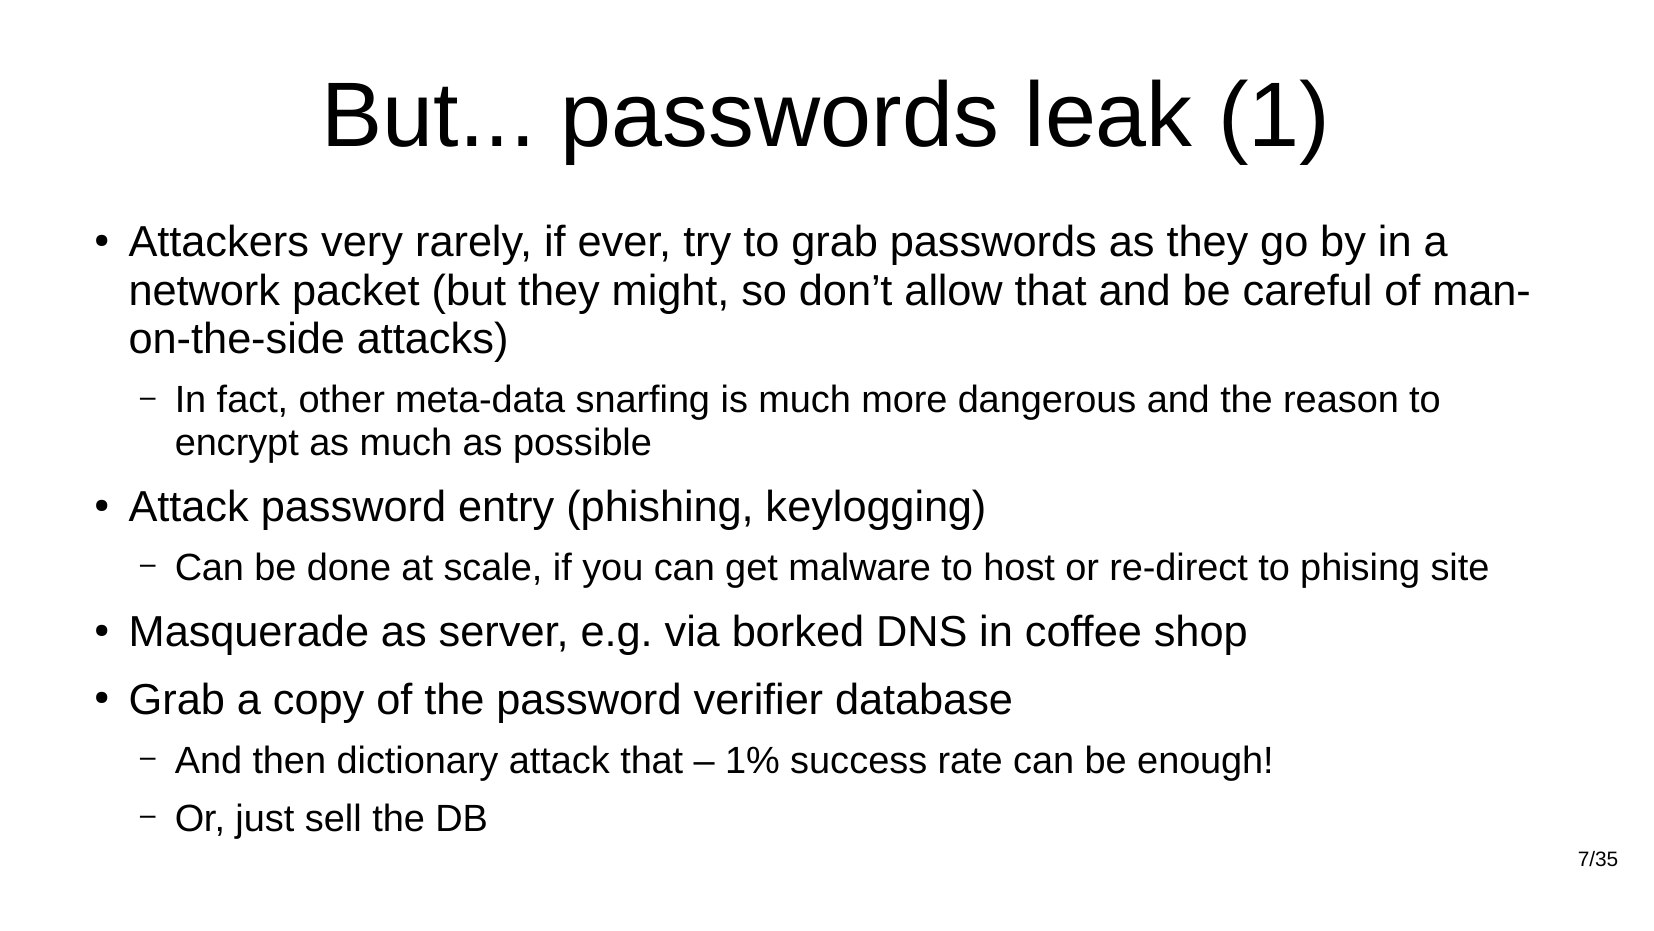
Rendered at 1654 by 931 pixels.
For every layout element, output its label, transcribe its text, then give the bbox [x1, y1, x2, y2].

list Attackers very rarely, if ever, try to grab passwords as they go by in a network packet (but they might, so don’t allow that and be careful of man-on-the-side attacks) In fact, other meta-data snarfing is much more dangerous and the reason to encrypt as much as possible Attack password entry (phishing, keylogging) Can be done at scale, if you can get malware to host or re-direct to phising site Masquerade as server, e.g. via borked DNS in coffee shop Grab a copy of the password verifier database And then dictionary attack that – 1% success rate can be enough! Or, just sell the DB [82, 217, 1571, 848]
title But... passwords leak (1) [82, 37, 1571, 193]
